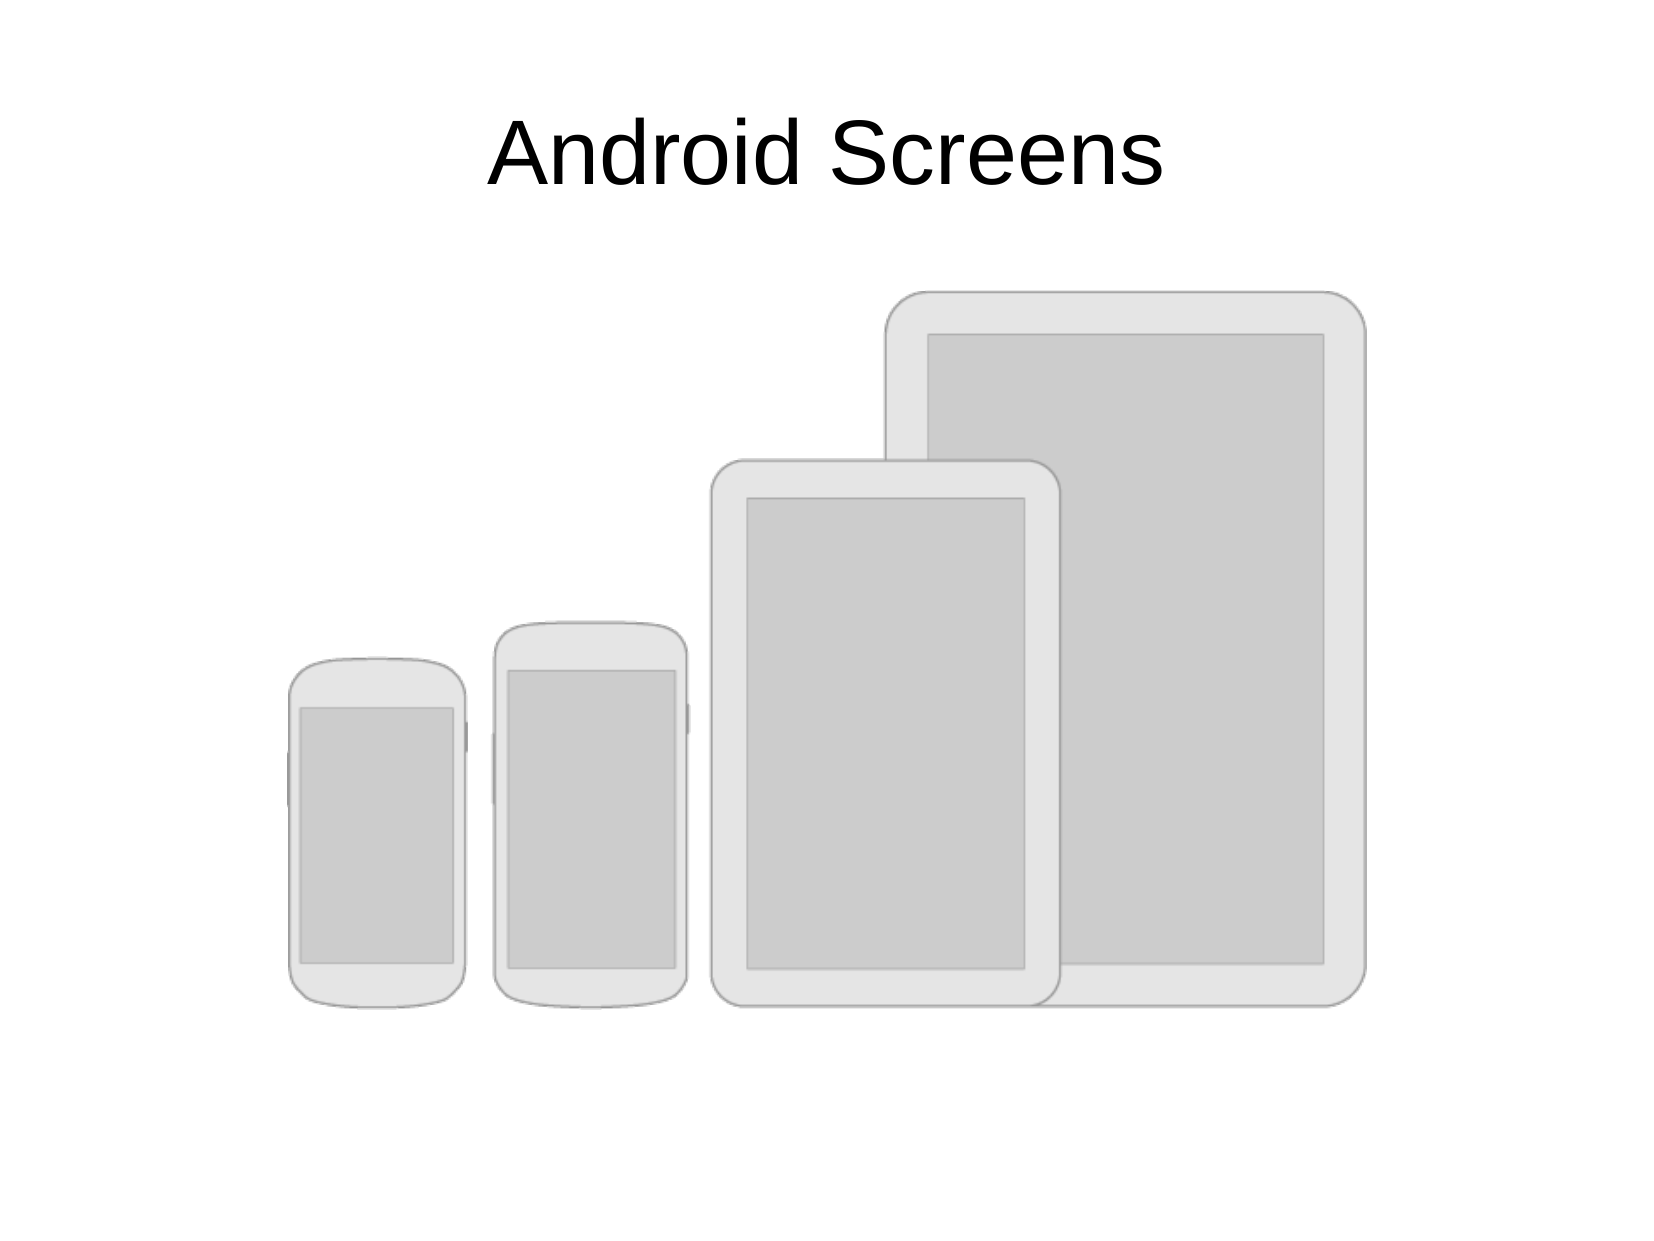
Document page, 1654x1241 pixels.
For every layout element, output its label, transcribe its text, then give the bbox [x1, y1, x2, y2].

picture [287, 290, 1367, 1010]
title Android Screens [82, 49, 1571, 257]
